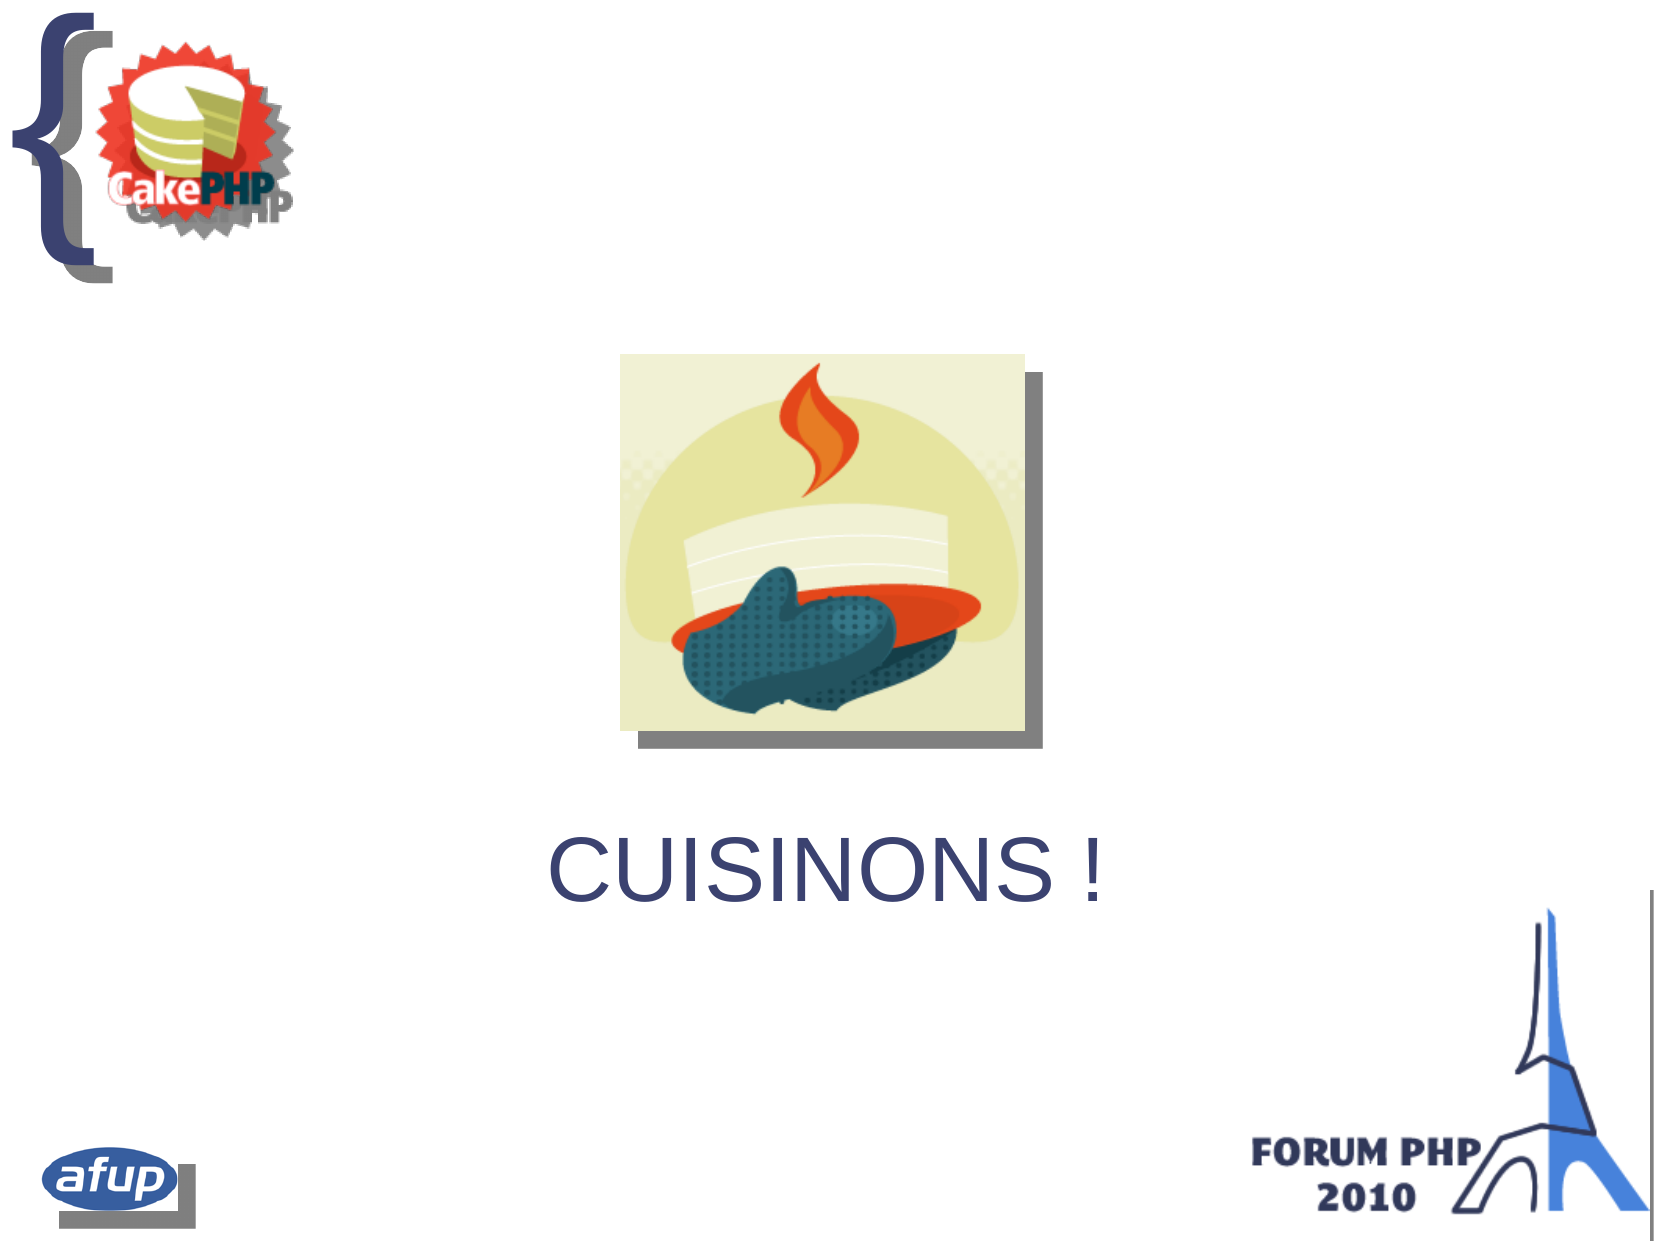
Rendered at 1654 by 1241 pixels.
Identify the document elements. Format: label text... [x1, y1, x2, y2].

picture [620, 354, 1025, 731]
picture [88, 35, 284, 231]
list CUISINONS ! [82, 290, 1571, 1094]
picture [1240, 872, 1650, 1241]
picture [41, 1146, 178, 1211]
